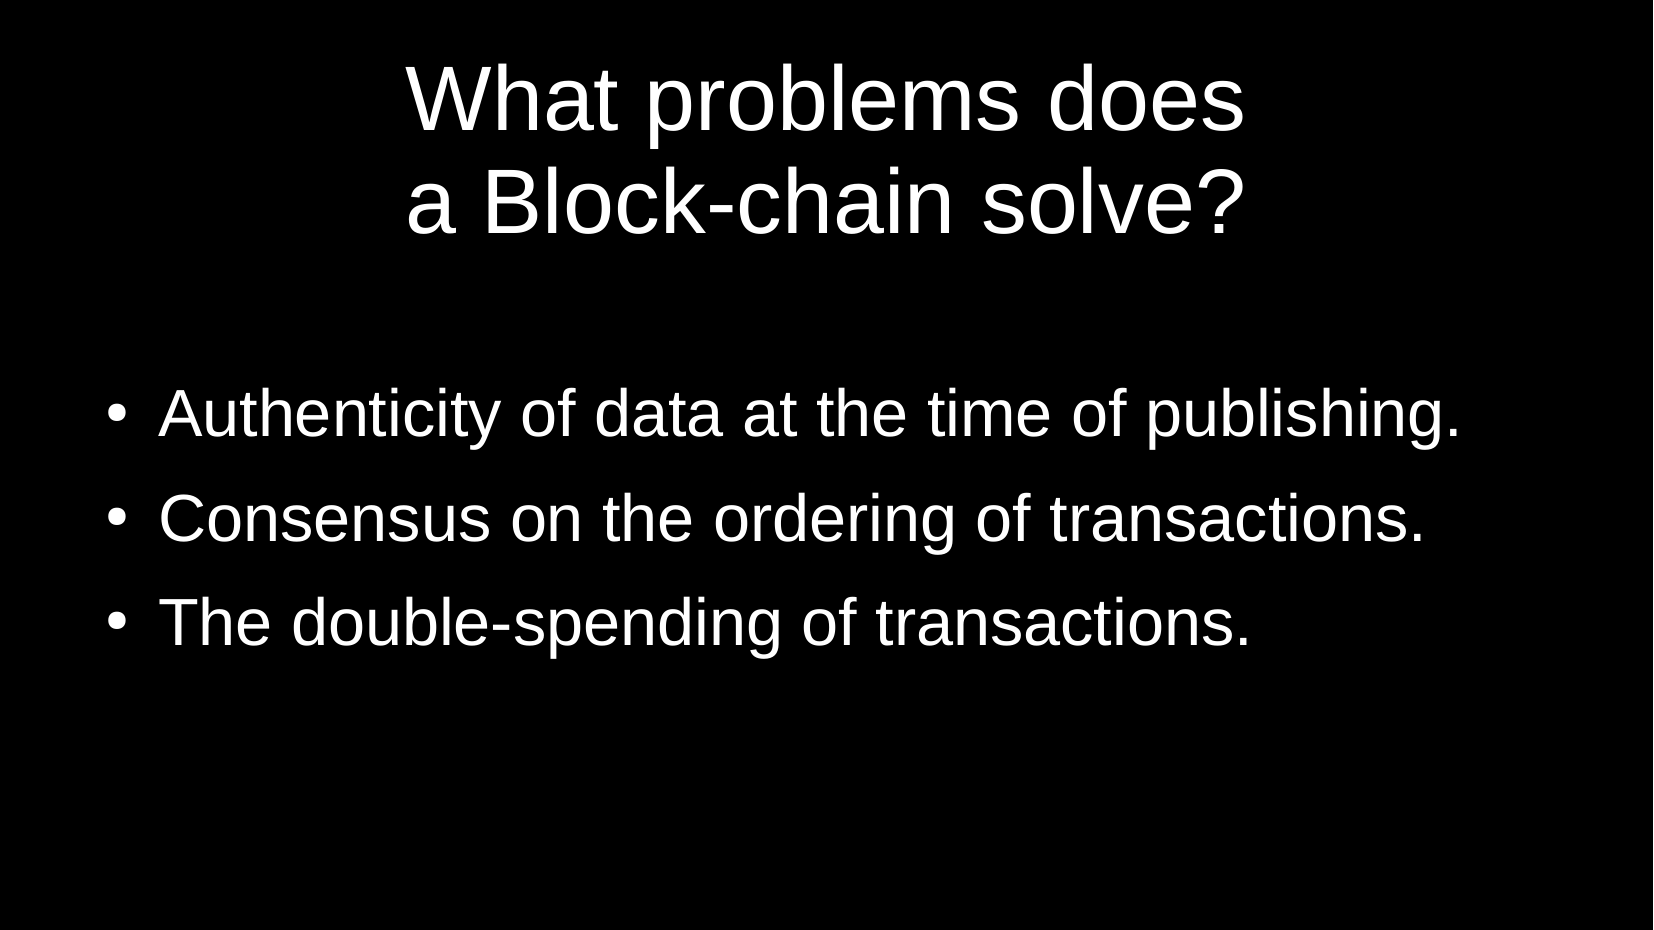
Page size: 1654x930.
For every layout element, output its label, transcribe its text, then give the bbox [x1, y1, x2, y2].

title What problems does a Block-chain solve? [82, 47, 1571, 253]
list Authenticity of data at the time of publishing. Consensus on the ordering of transactions. The double-spending of transactions. [87, 272, 1576, 826]
